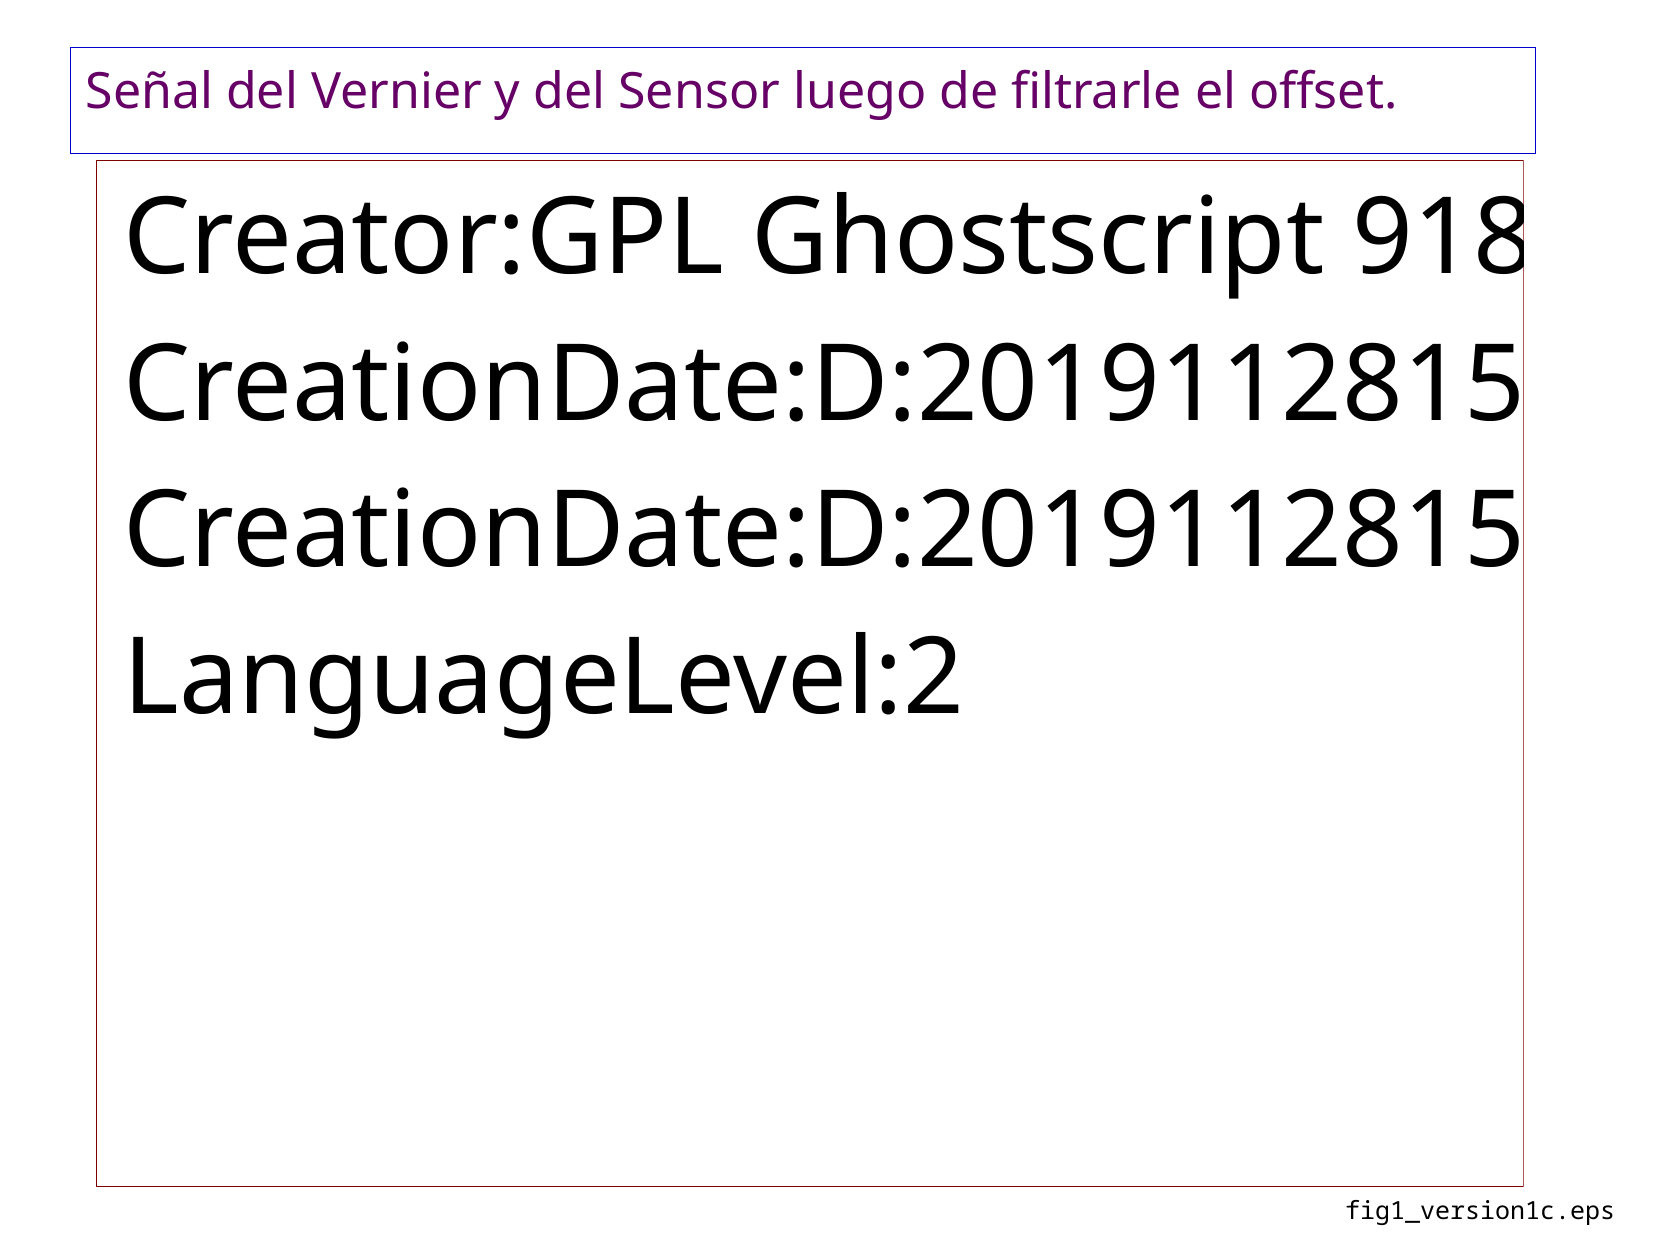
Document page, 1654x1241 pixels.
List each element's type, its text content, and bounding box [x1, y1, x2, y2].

text_box fig1_version1c.eps [1181, 1185, 1630, 1229]
text_box Señal del Vernier y del Sensor luego de filtrarle el offset. [70, 47, 1536, 154]
picture [89, 154, 1524, 1187]
